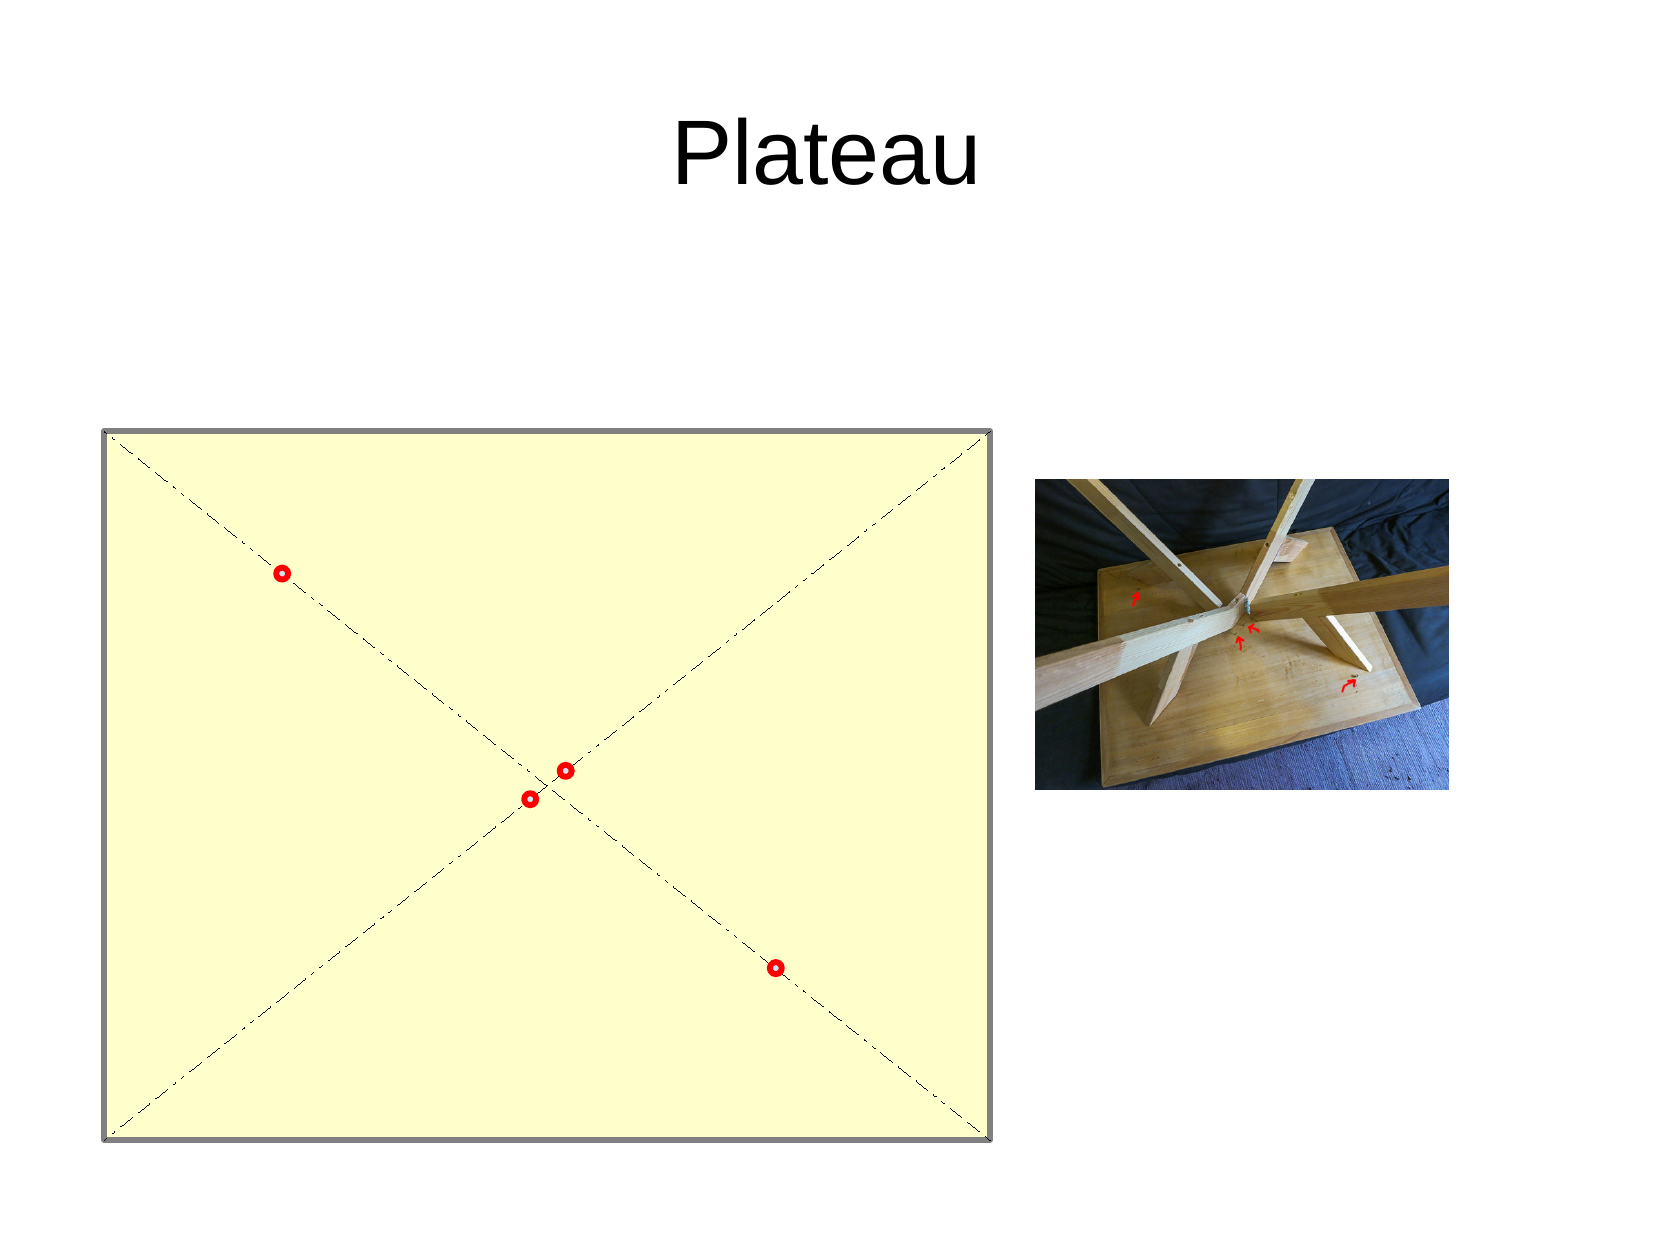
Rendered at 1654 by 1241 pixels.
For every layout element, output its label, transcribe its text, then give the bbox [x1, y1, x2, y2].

title Plateau [82, 49, 1571, 257]
text_box [104, 431, 990, 1140]
picture [1035, 479, 1449, 791]
